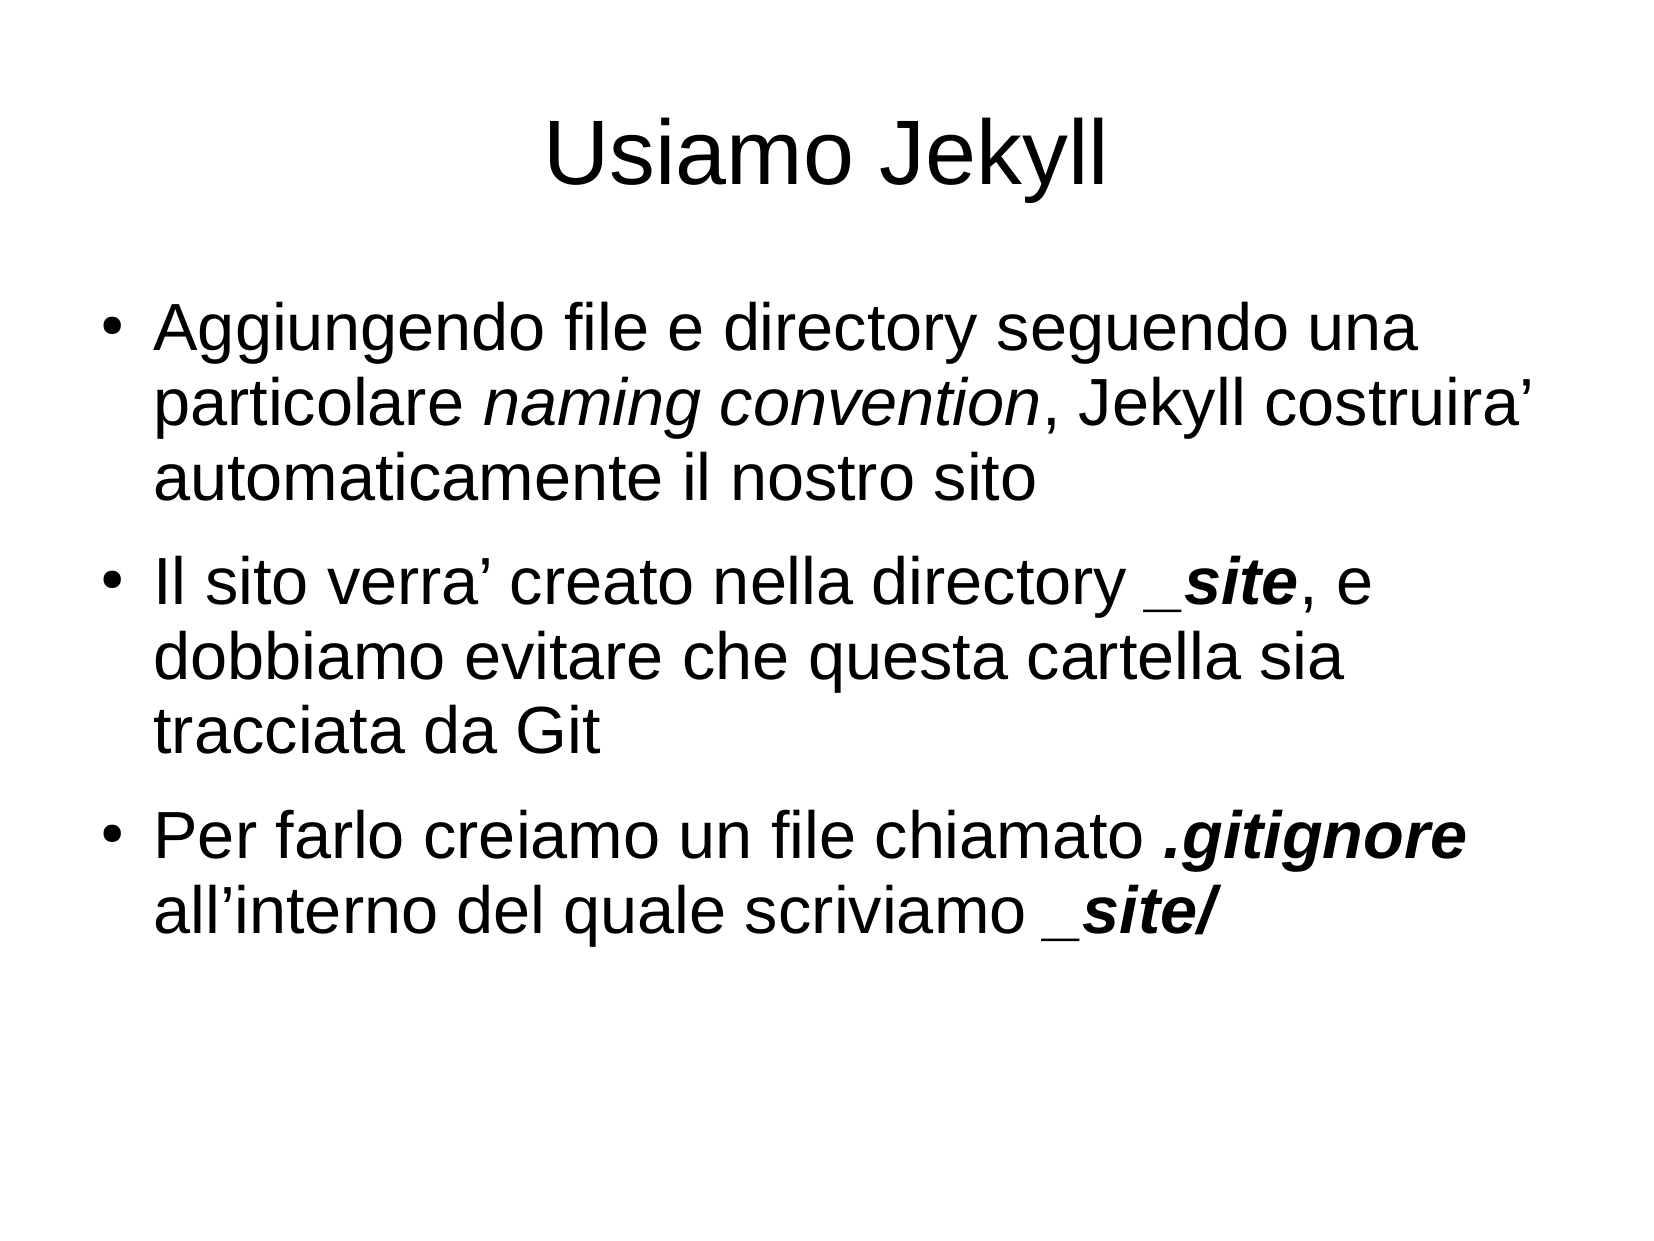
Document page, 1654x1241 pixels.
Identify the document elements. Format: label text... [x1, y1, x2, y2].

title Usiamo Jekyll [82, 49, 1571, 257]
list Aggiungendo file e directory seguendo una particolare naming convention, Jekyll costruira’ automaticamente il nostro sito Il sito verra’ creato nella directory _site, e dobbiamo evitare che questa cartella sia tracciata da Git Per farlo creiamo un file chiamato .gitignore all’interno del quale scriviamo _site/ [82, 290, 1571, 1156]
